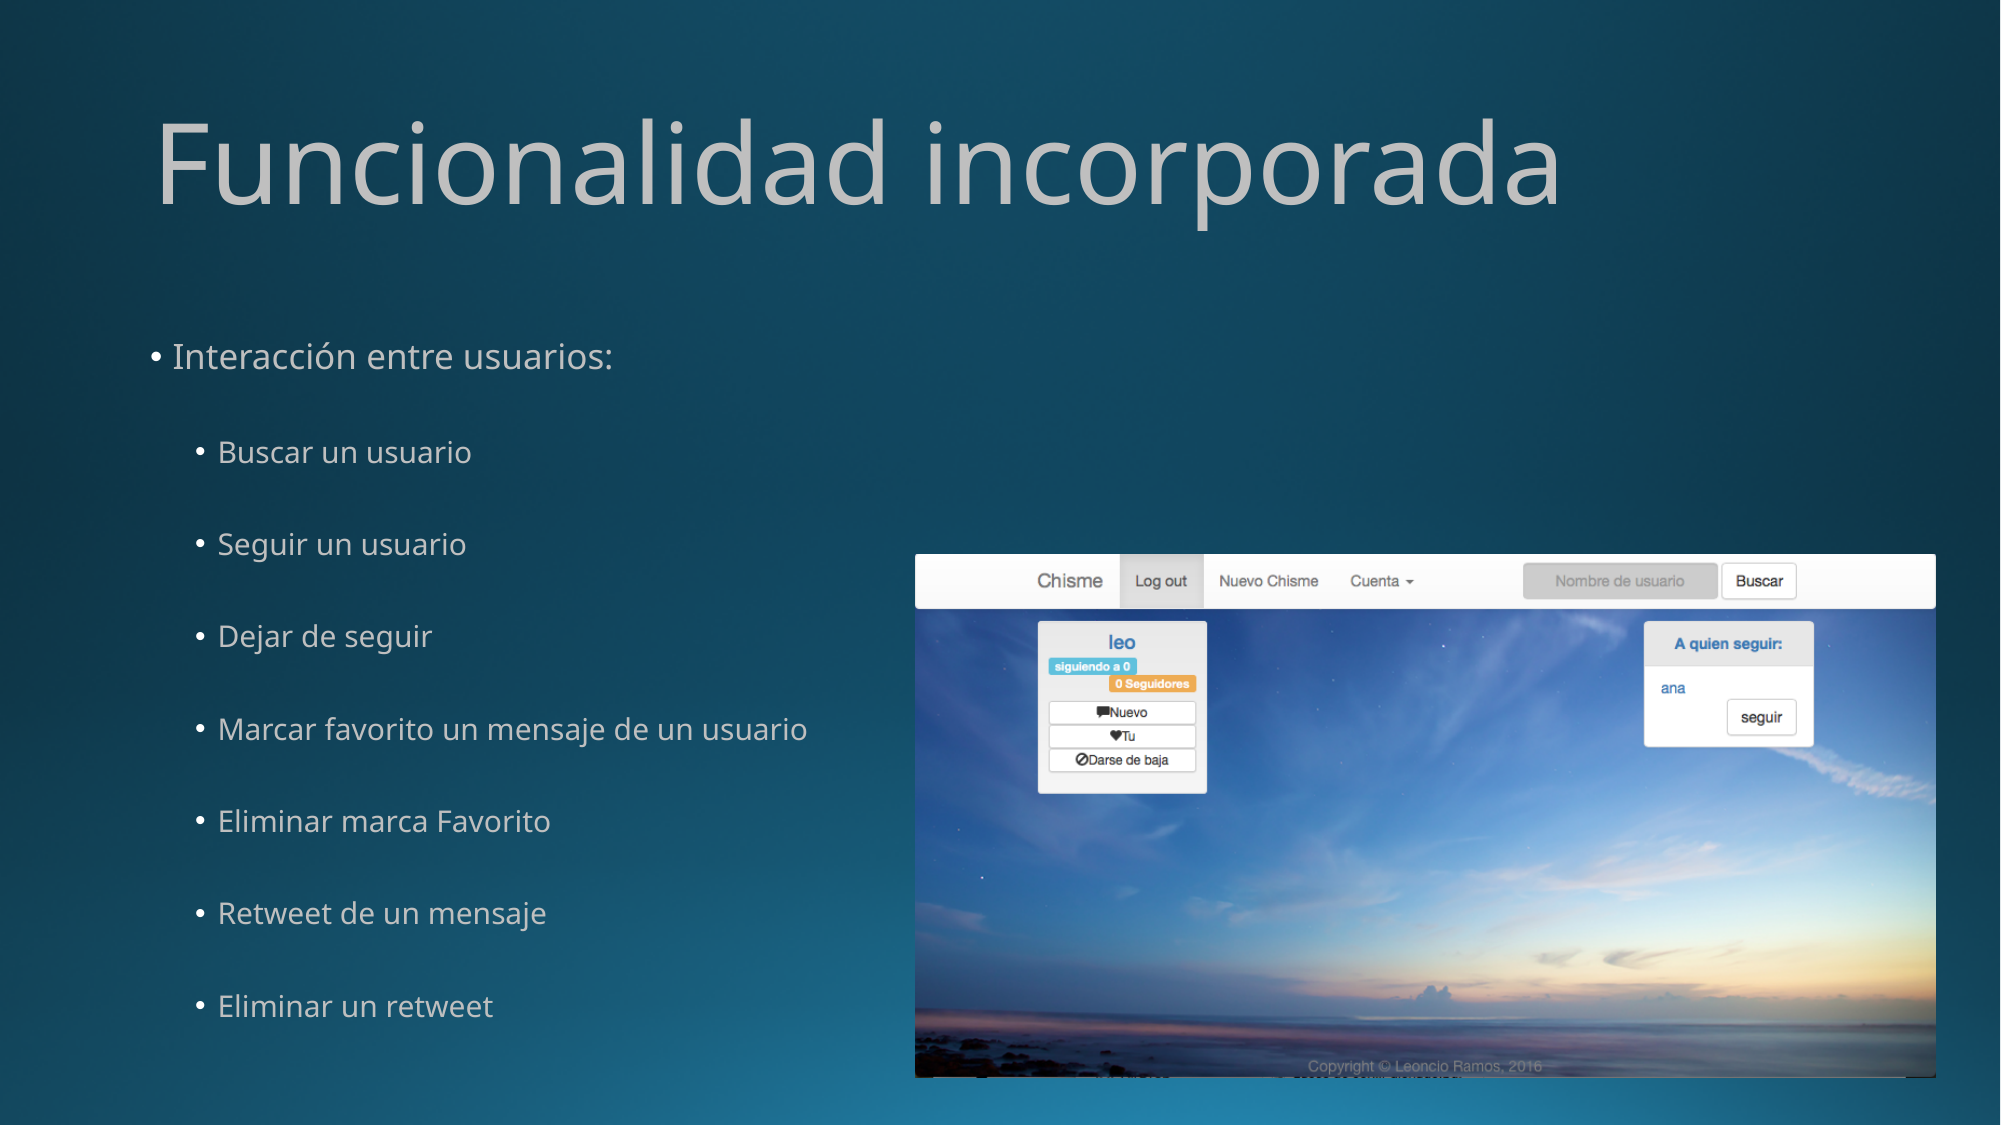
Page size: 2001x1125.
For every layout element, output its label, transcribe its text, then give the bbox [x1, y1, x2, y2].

list Interacción entre usuarios: Buscar un usuario Seguir un usuario Dejar de seguir Marcar favorito un mensaje de un usuario Eliminar marca Favorito Retweet de un mensaje Eliminar un retweet [135, 332, 1859, 1036]
picture [0, 0, 2001, 1125]
title Funcionalidad incorporada [137, 59, 1863, 278]
